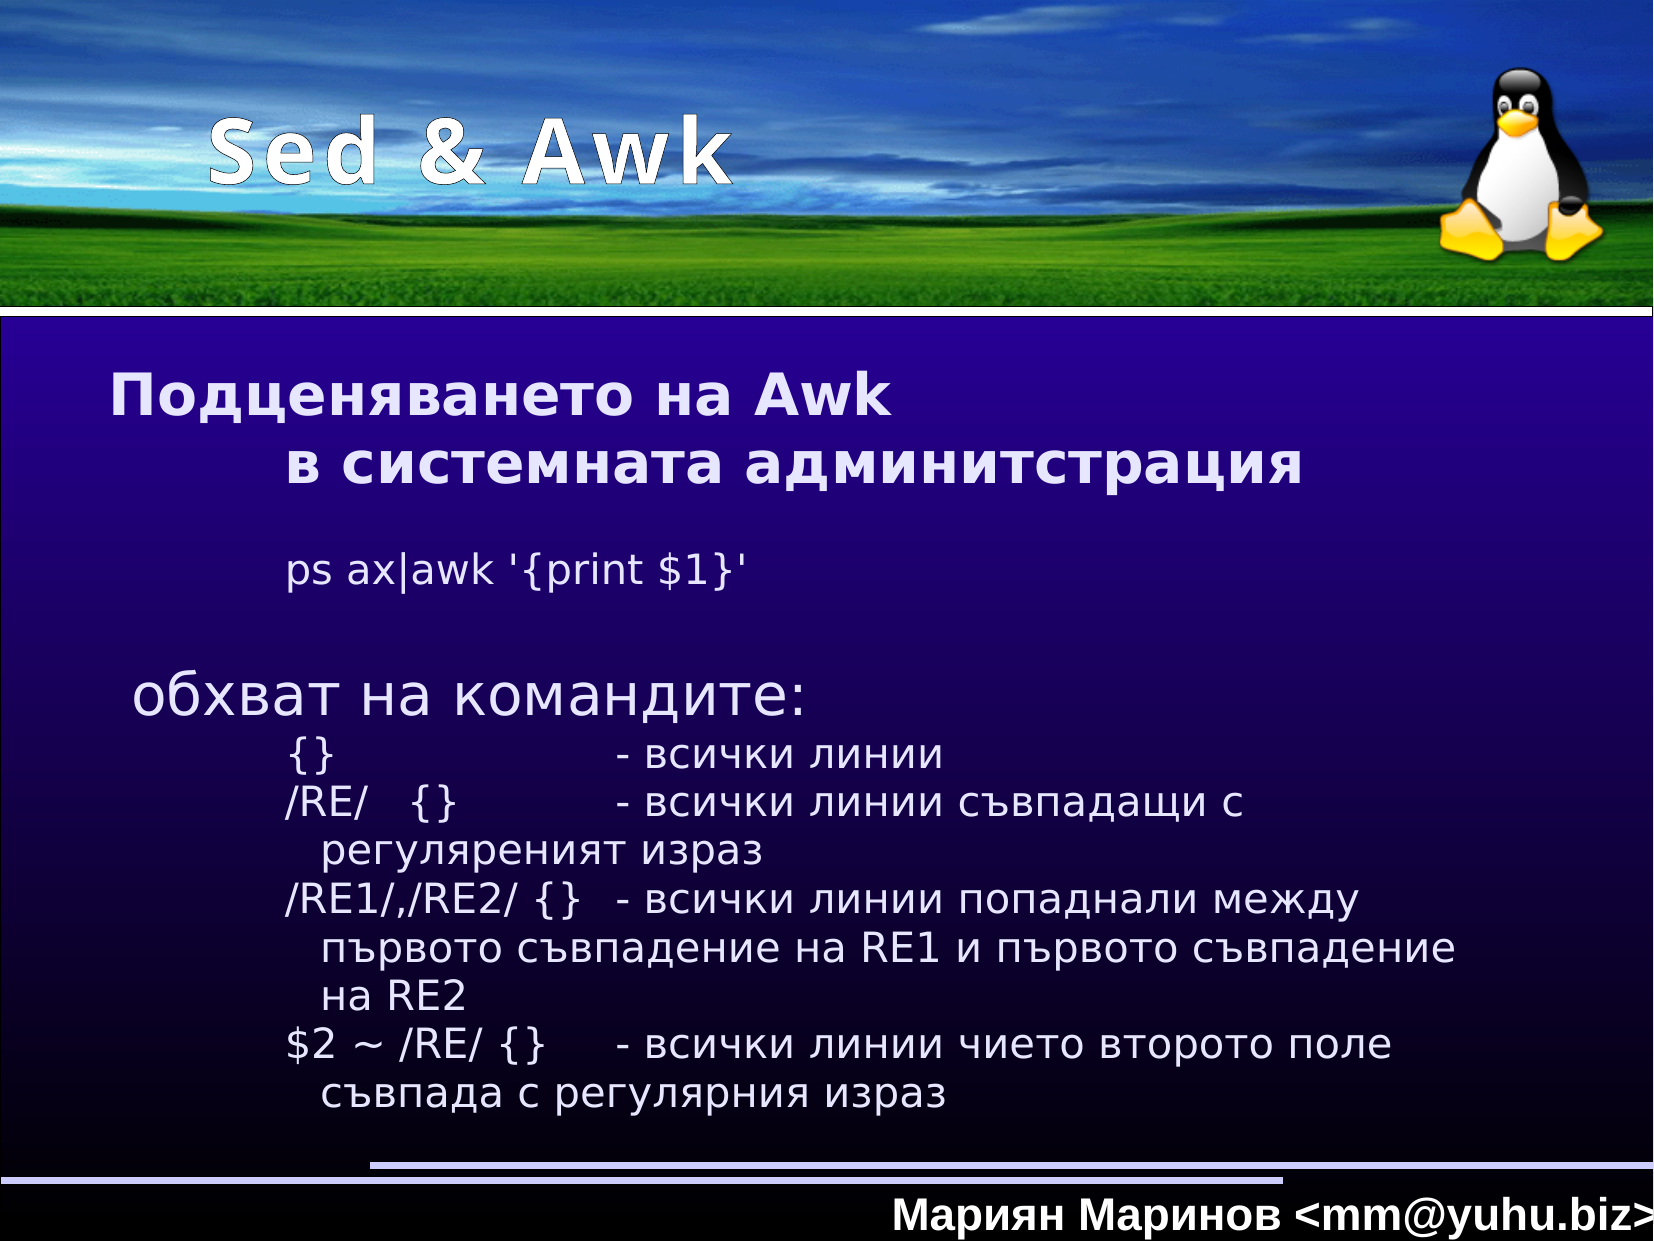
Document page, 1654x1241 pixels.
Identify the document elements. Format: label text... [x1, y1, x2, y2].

text_box Мариян Маринов <mm@yuhu.biz> [891, 1189, 1653, 1241]
picture [0, 0, 1653, 306]
text_box [0, 306, 1653, 1224]
title Sed & Awk [206, 44, 1416, 252]
list Подценяването на Awk в системната админитстрация ps ax|awk '{print $1}' обхват на командите: {} - всички линии /RE/ {} - всички линии съвпадащи с регуляреният израз /RE1/,/RE2/ {} - всички линии попаднали между първото съвпадение на RE1 и първото съвпадение на RE2 $2 ~ /RE/ {} - всички линии чието второто поле съвпада с регулярния израз [36, 361, 1464, 1234]
